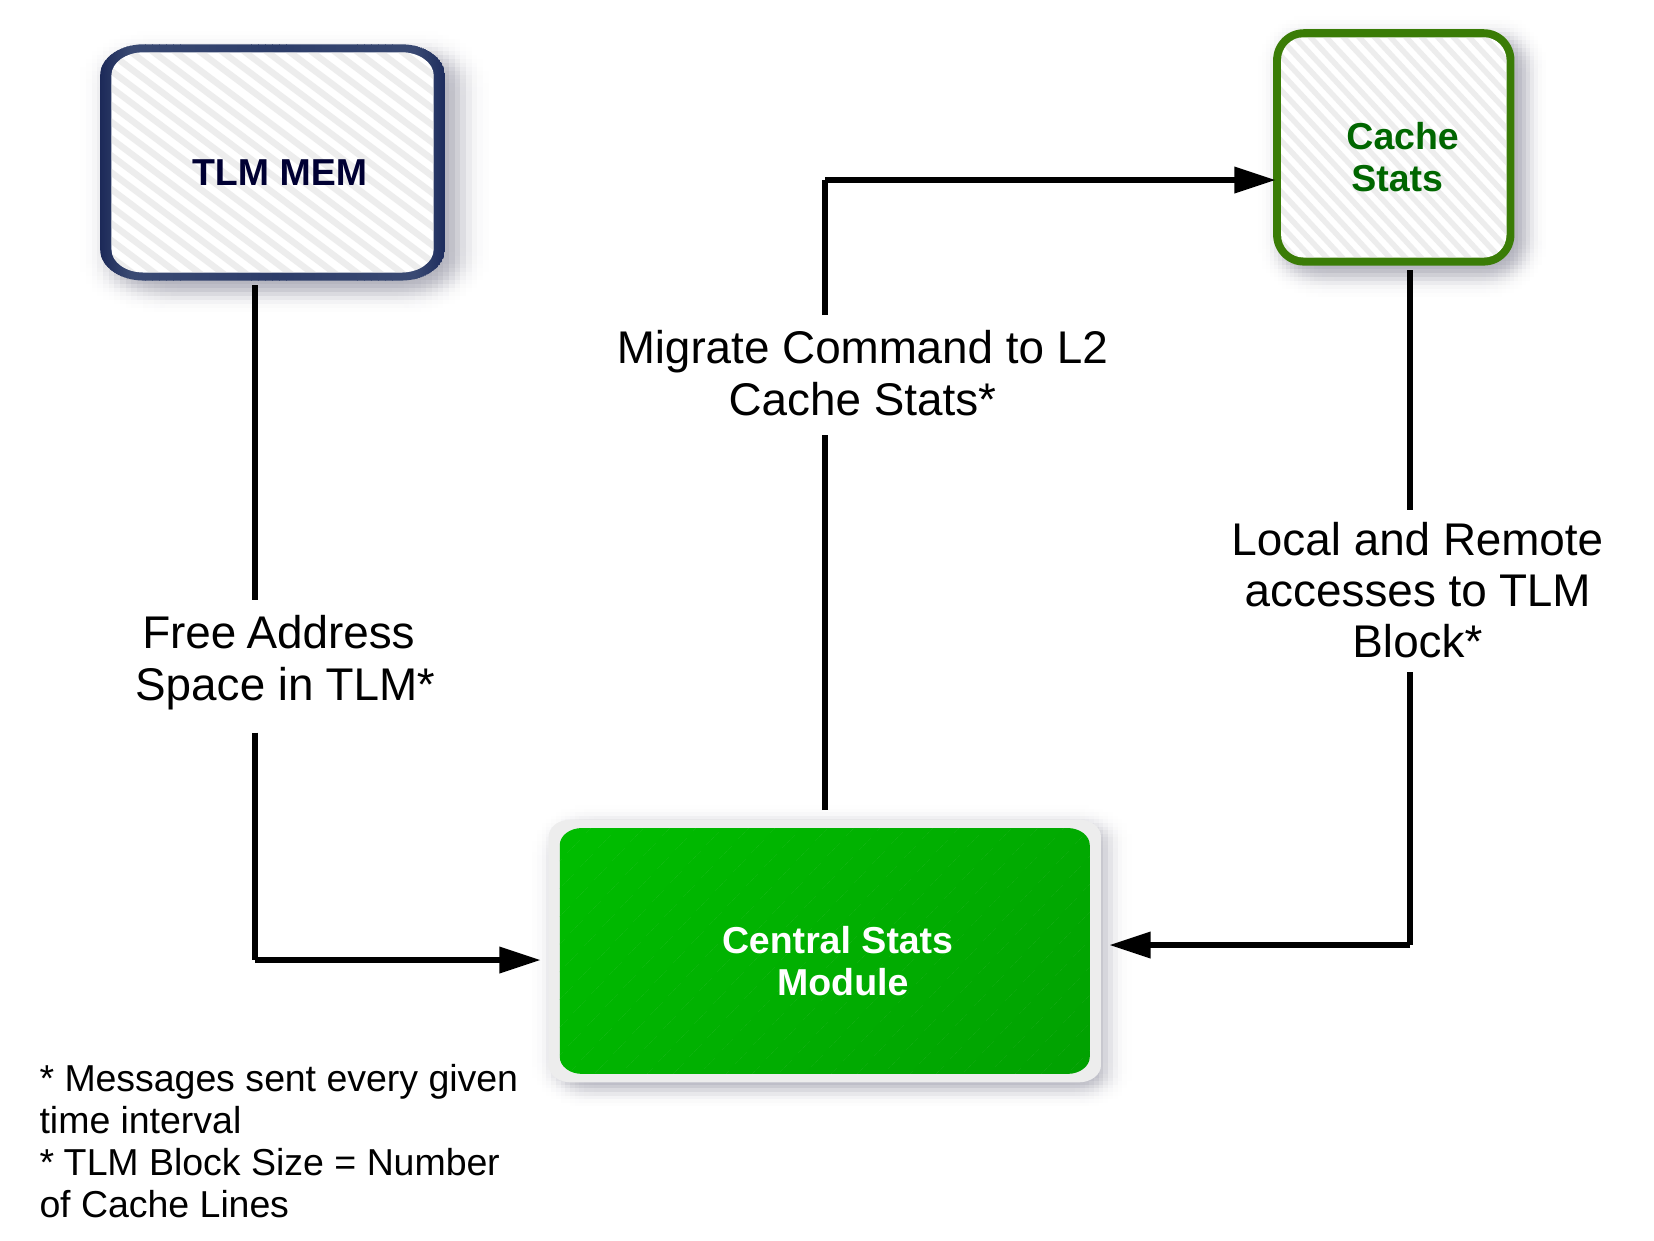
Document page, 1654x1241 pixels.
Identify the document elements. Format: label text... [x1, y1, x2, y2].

picture [525, 797, 1161, 1126]
text_box Local and Remote accesses to TLM Block* [1215, 506, 1621, 676]
text_box Free Address Space in TLM* [90, 600, 481, 718]
picture [60, 15, 511, 331]
text_box * Messages sent every given time interval * TLM Block Size = Number of Cache Lines [0, 1050, 556, 1233]
picture [1245, 0, 1561, 316]
text_box Migrate Command to L2 Cache Stats* [600, 315, 1126, 433]
